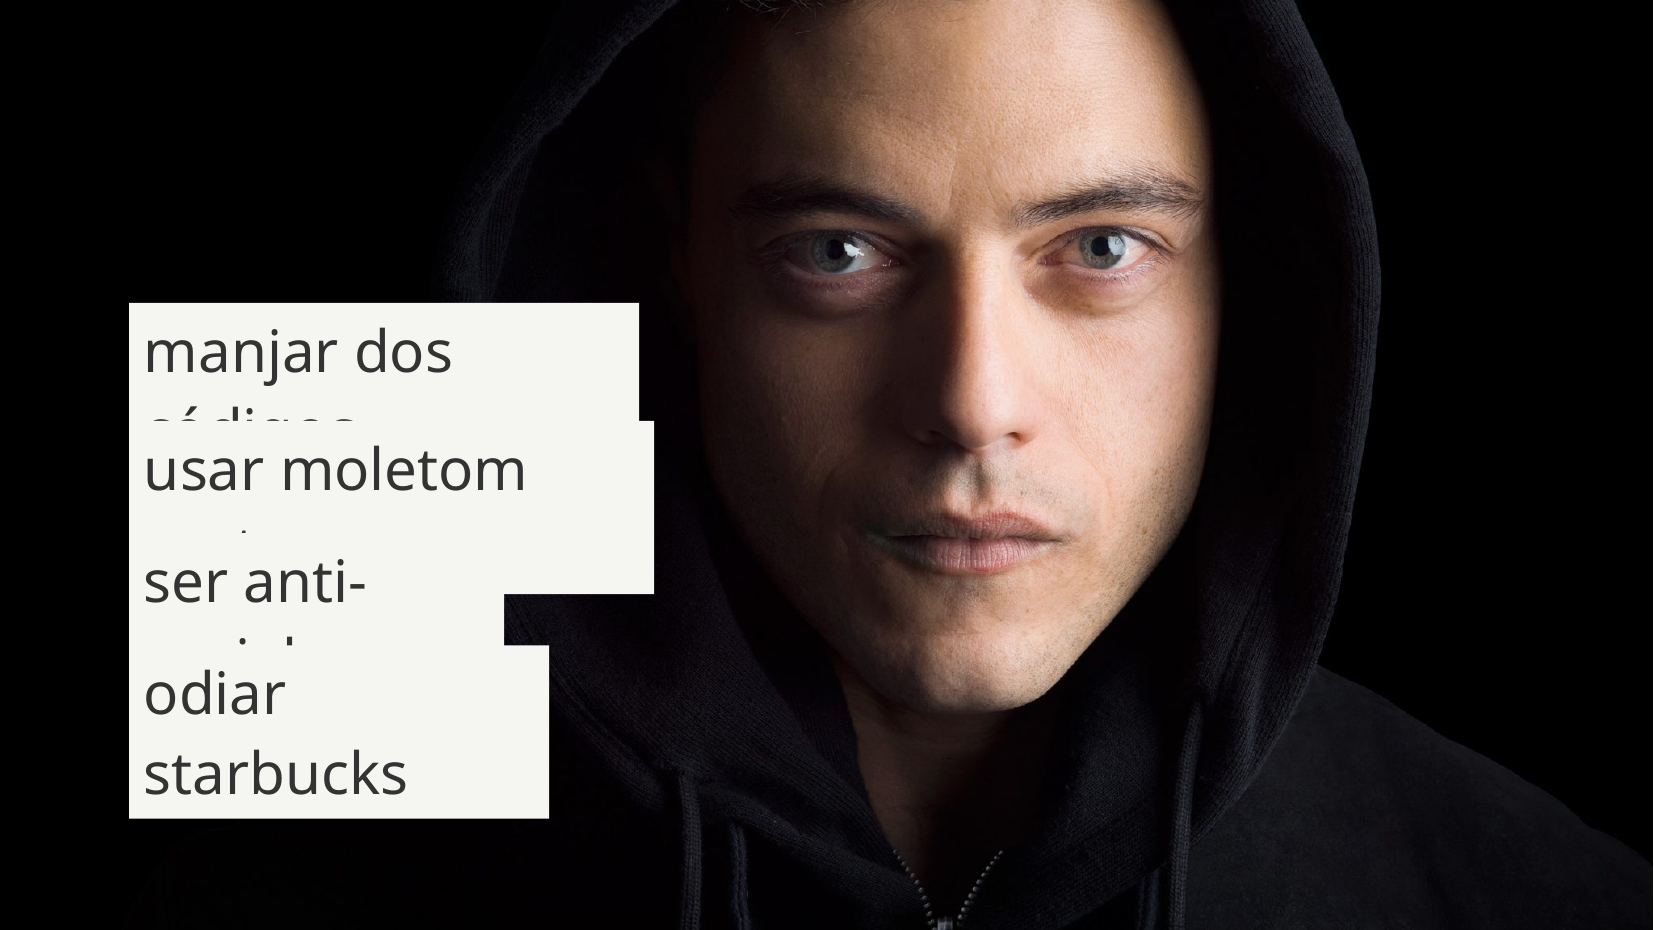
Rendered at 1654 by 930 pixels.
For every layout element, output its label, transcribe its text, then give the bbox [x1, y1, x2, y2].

picture [0, 0, 1653, 930]
text_box odiar starbucks [129, 645, 550, 719]
text_box manjar dos códigos [129, 302, 640, 376]
text_box usar moletom preto [129, 420, 655, 494]
text_box ser anti-social [129, 533, 505, 607]
